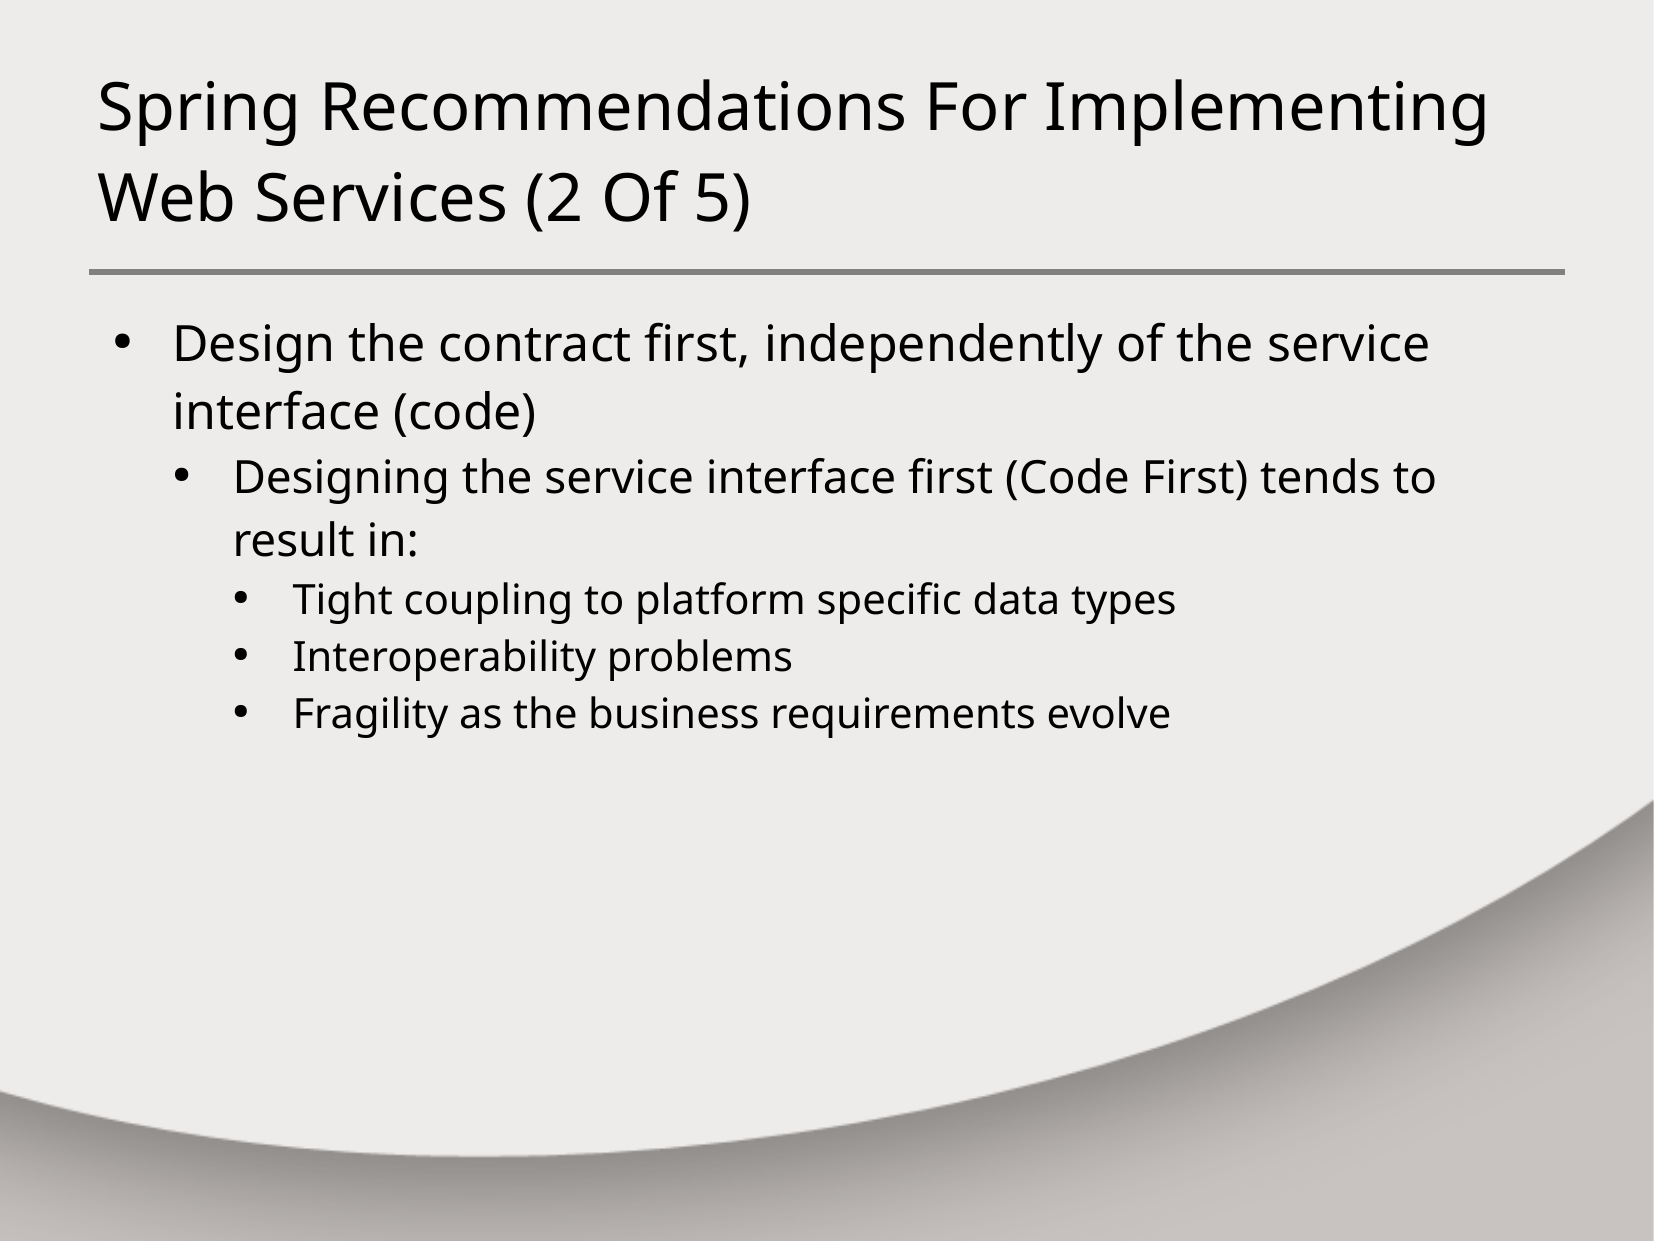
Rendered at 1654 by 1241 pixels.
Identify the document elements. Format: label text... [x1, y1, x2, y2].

picture [0, 0, 1654, 1241]
text_box Design the contract first, independently of the service interface (code) Designing the service interface first (Code First) tends to result in: Tight coupling to platform specific data types Interoperability problems Fragility as the business requirements evolve [97, 300, 1561, 1164]
title Spring Recommendations For Implementing Web Services (2 Of 5) [97, 75, 1561, 226]
